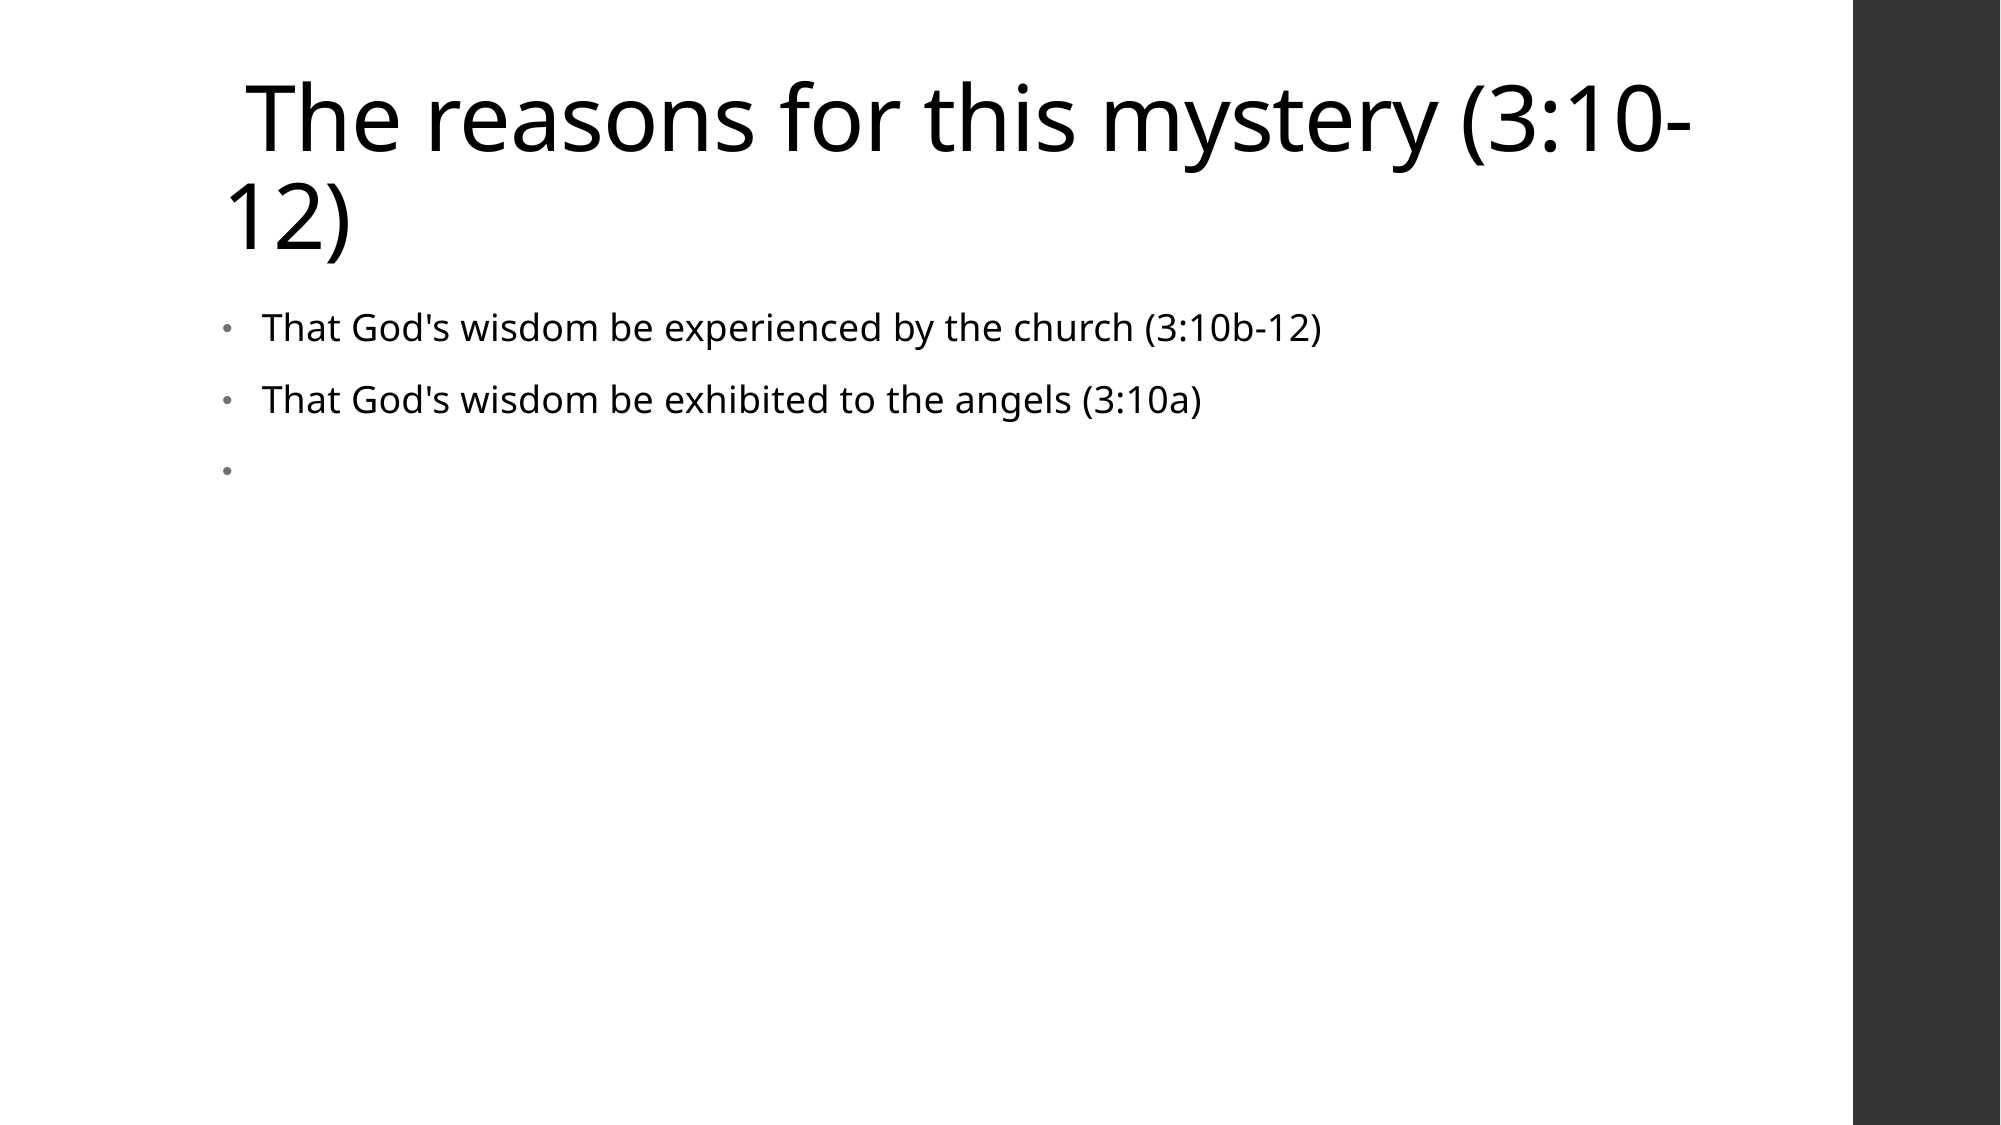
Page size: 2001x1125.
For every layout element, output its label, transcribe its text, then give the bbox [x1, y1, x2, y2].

title The reasons for this mystery (3:10-12) [206, 60, 1797, 278]
list That God's wisdom be experienced by the church (3:10b-12) That God's wisdom be exhibited to the angels (3:10a) [206, 299, 1617, 1014]
